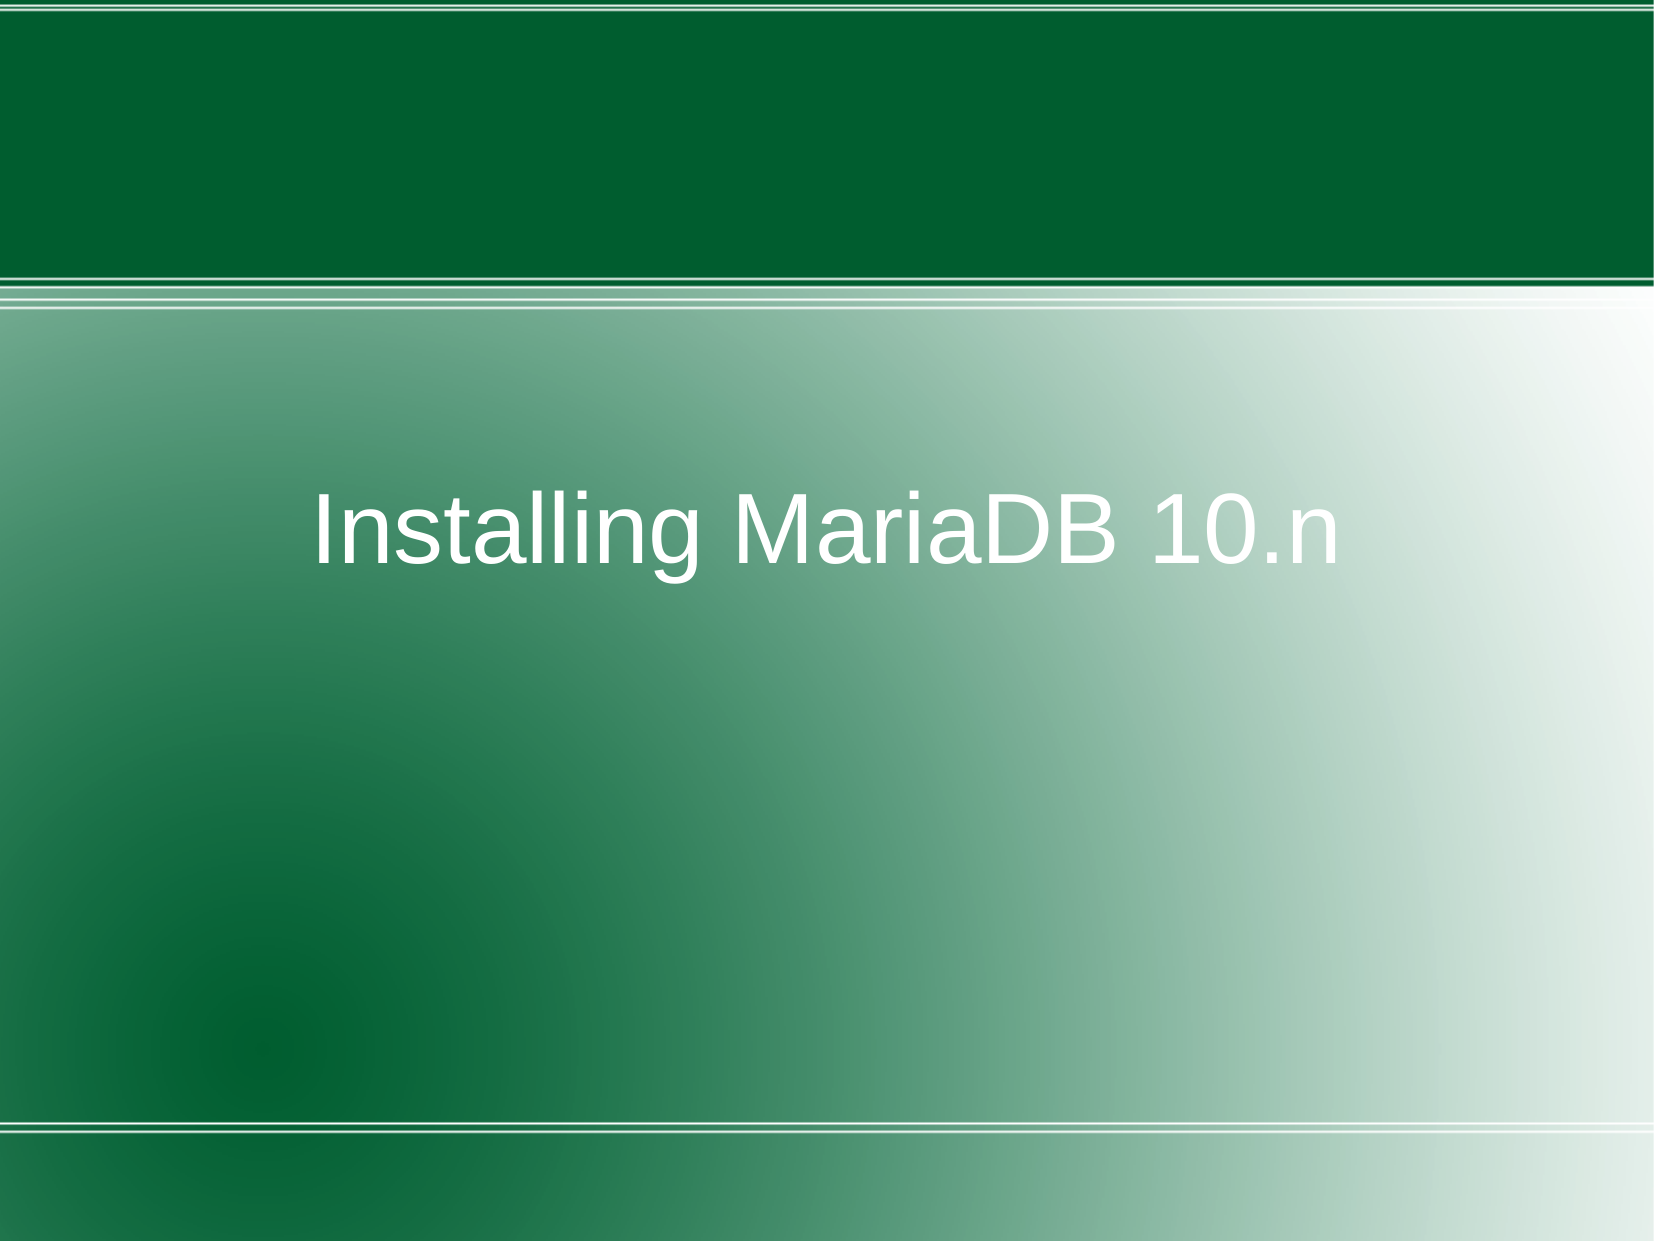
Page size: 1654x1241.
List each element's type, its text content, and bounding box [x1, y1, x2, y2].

subtitle Installing MariaDB 10.n [82, 49, 1571, 1010]
picture [0, 0, 1654, 1241]
